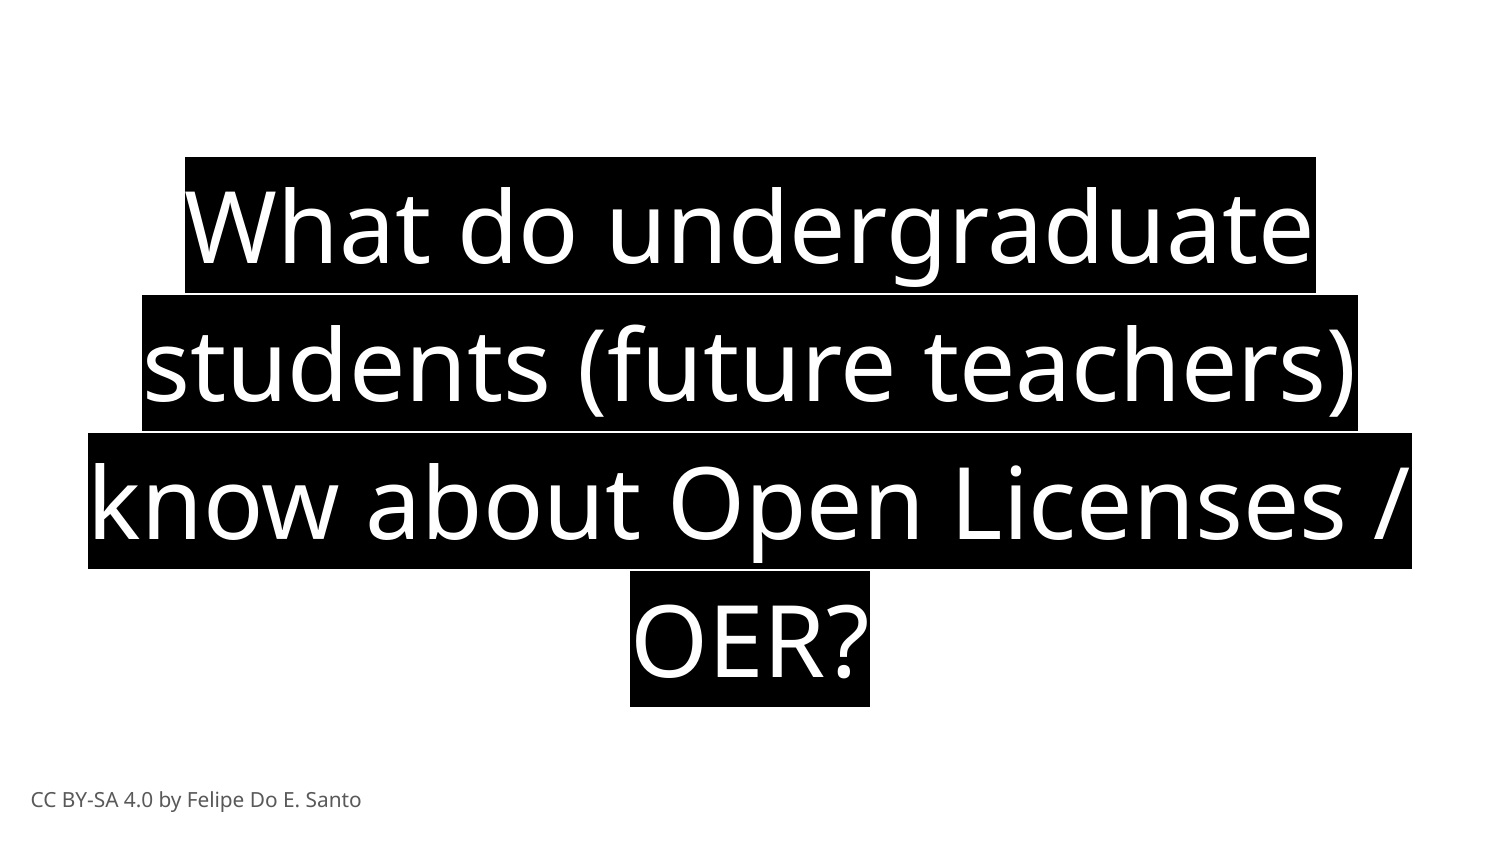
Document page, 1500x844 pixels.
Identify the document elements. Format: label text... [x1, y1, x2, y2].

title What do undergraduate students (future teachers) know about Open Licenses / OER? [51, 101, 1449, 742]
text_box CC BY-SA 4.0 by Felipe Do E. Santo [15, 771, 414, 826]
